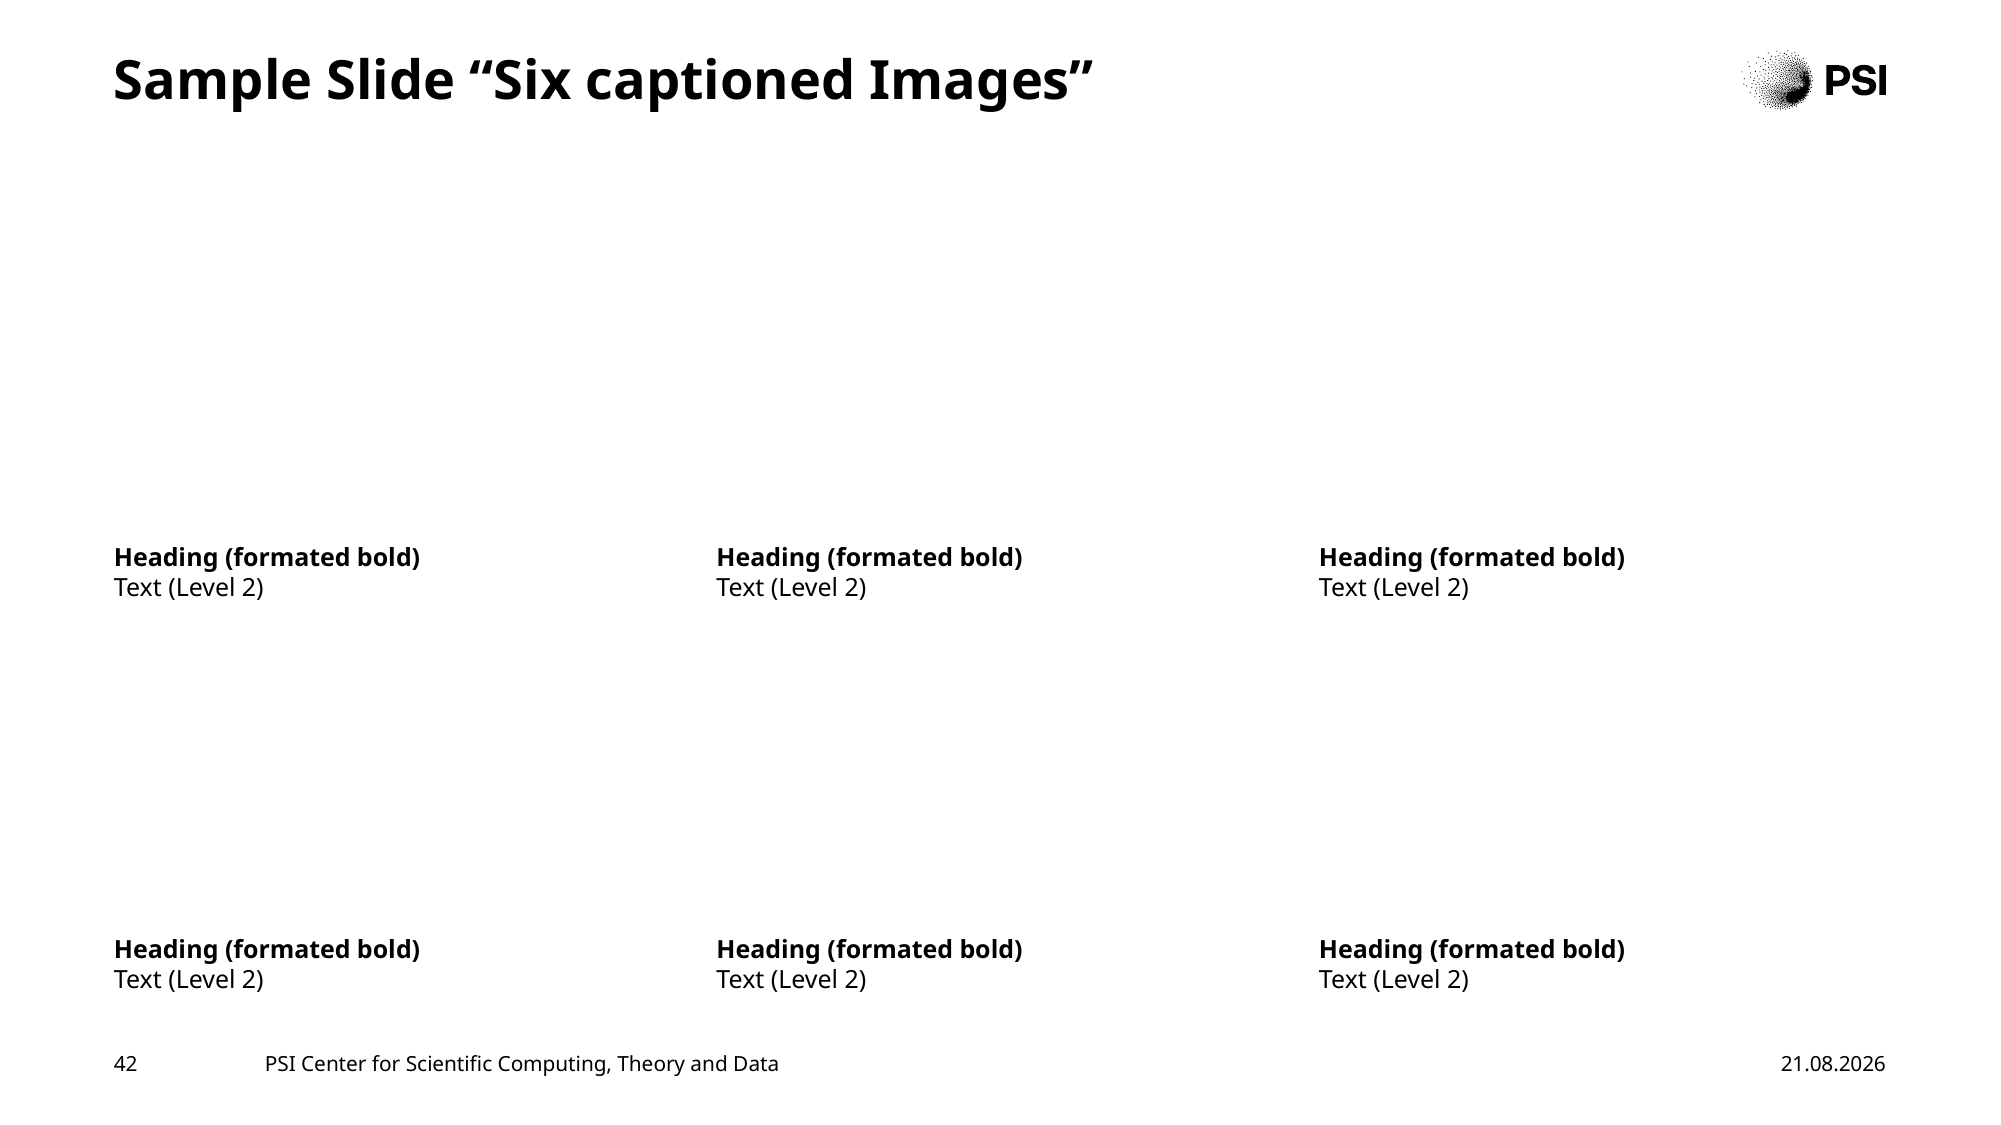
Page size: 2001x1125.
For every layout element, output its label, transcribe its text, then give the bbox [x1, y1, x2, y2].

title Sample Slide “Six captioned Images” [114, 45, 1585, 179]
list Heading (formated bold) Text (Level 2) [114, 541, 682, 596]
list Heading (formated bold) Text (Level 2) [716, 541, 1284, 596]
list Heading (formated bold) Text (Level 2) [1318, 933, 1887, 988]
list Heading (formated bold) Text (Level 2) [1318, 541, 1887, 596]
list Heading (formated bold) Text (Level 2) [114, 933, 682, 988]
list Heading (formated bold) Text (Level 2) [716, 933, 1284, 988]
